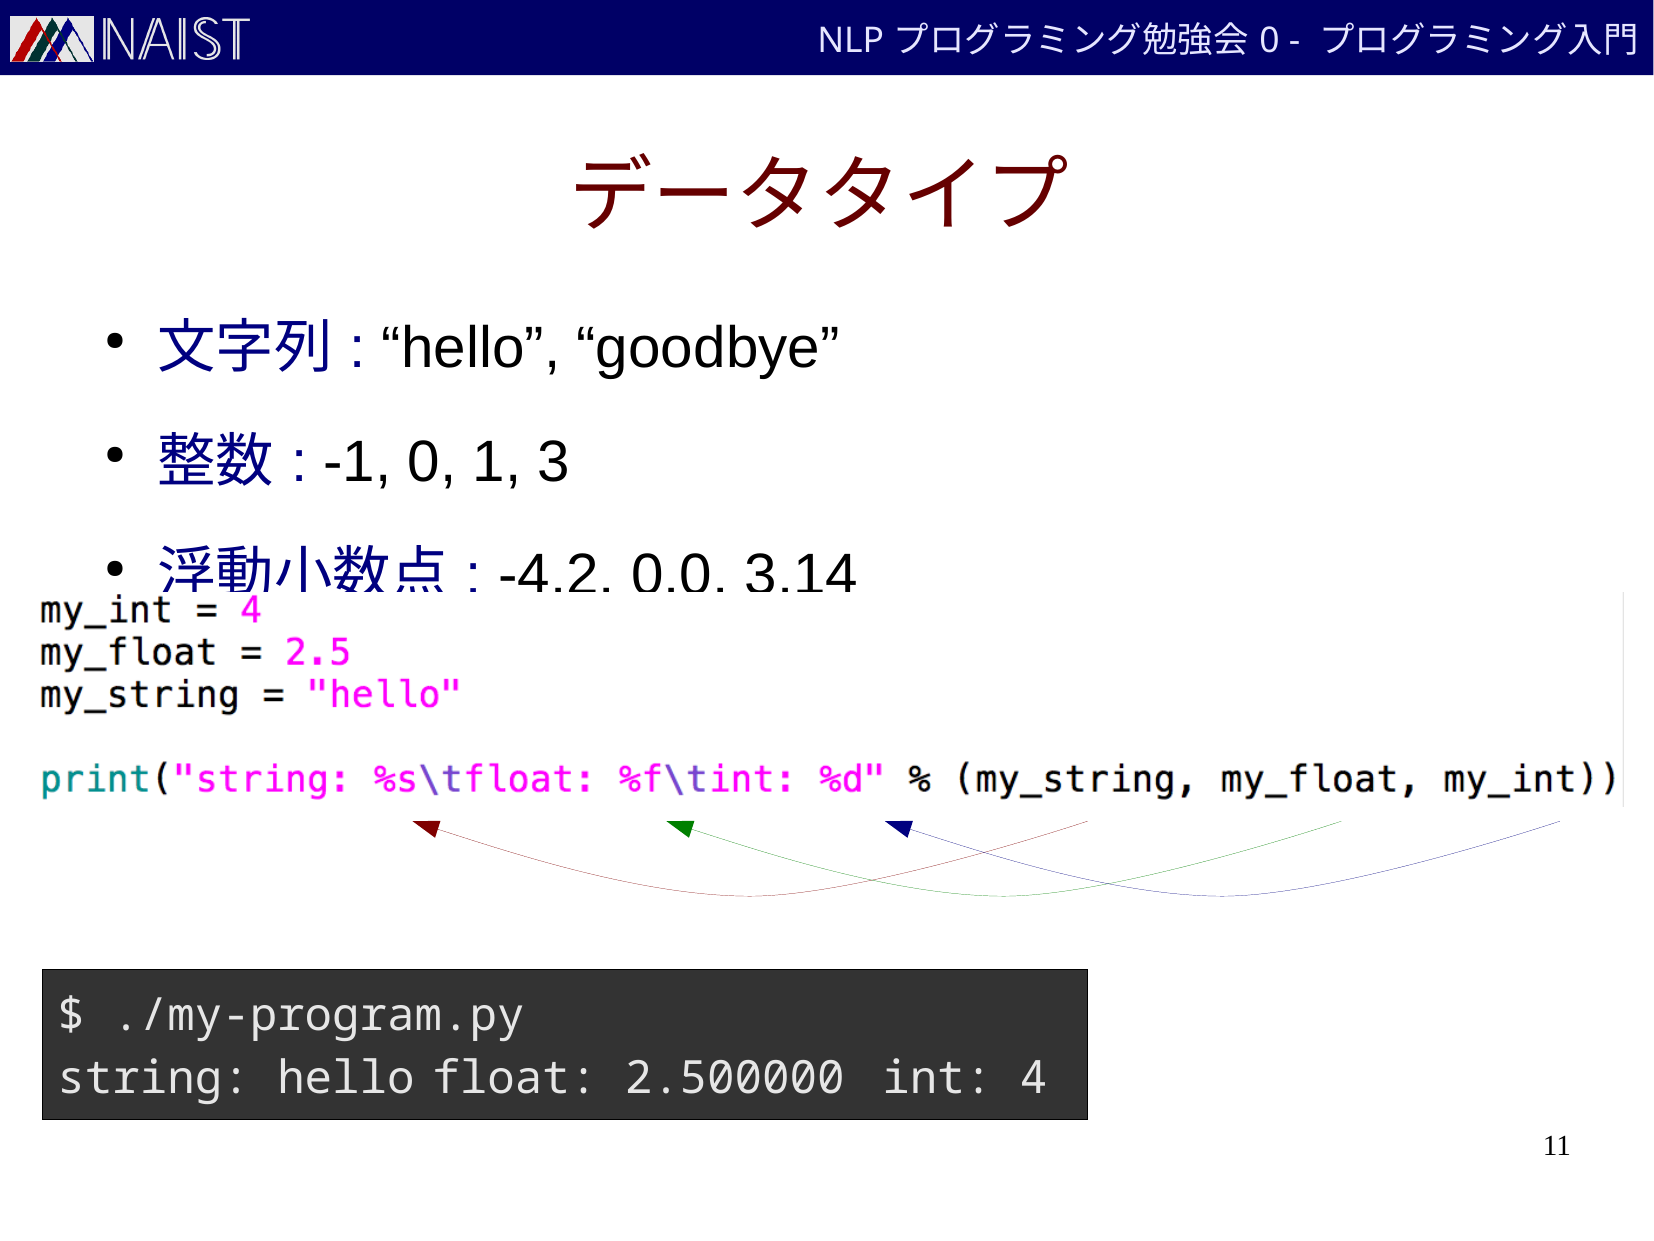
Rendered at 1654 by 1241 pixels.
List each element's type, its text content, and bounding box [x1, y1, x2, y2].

picture [34, 592, 1624, 807]
picture [102, 17, 251, 60]
picture [10, 16, 94, 62]
title データタイプ [75, 92, 1564, 285]
list 文字列: “hello”, “goodbye” 整数: -1, 0, 1, 3 浮動小数点: -4.2, 0.0, 3.14 [86, 807, 1576, 1119]
text_box $ ./my-program.py string: hello float: 2.500000 int: 4 [42, 969, 1088, 1120]
list 文字列: “hello”, “goodbye” 整数: -1, 0, 1, 3 浮動小数点: -4.2, 0.0, 3.14 [86, 300, 1576, 592]
